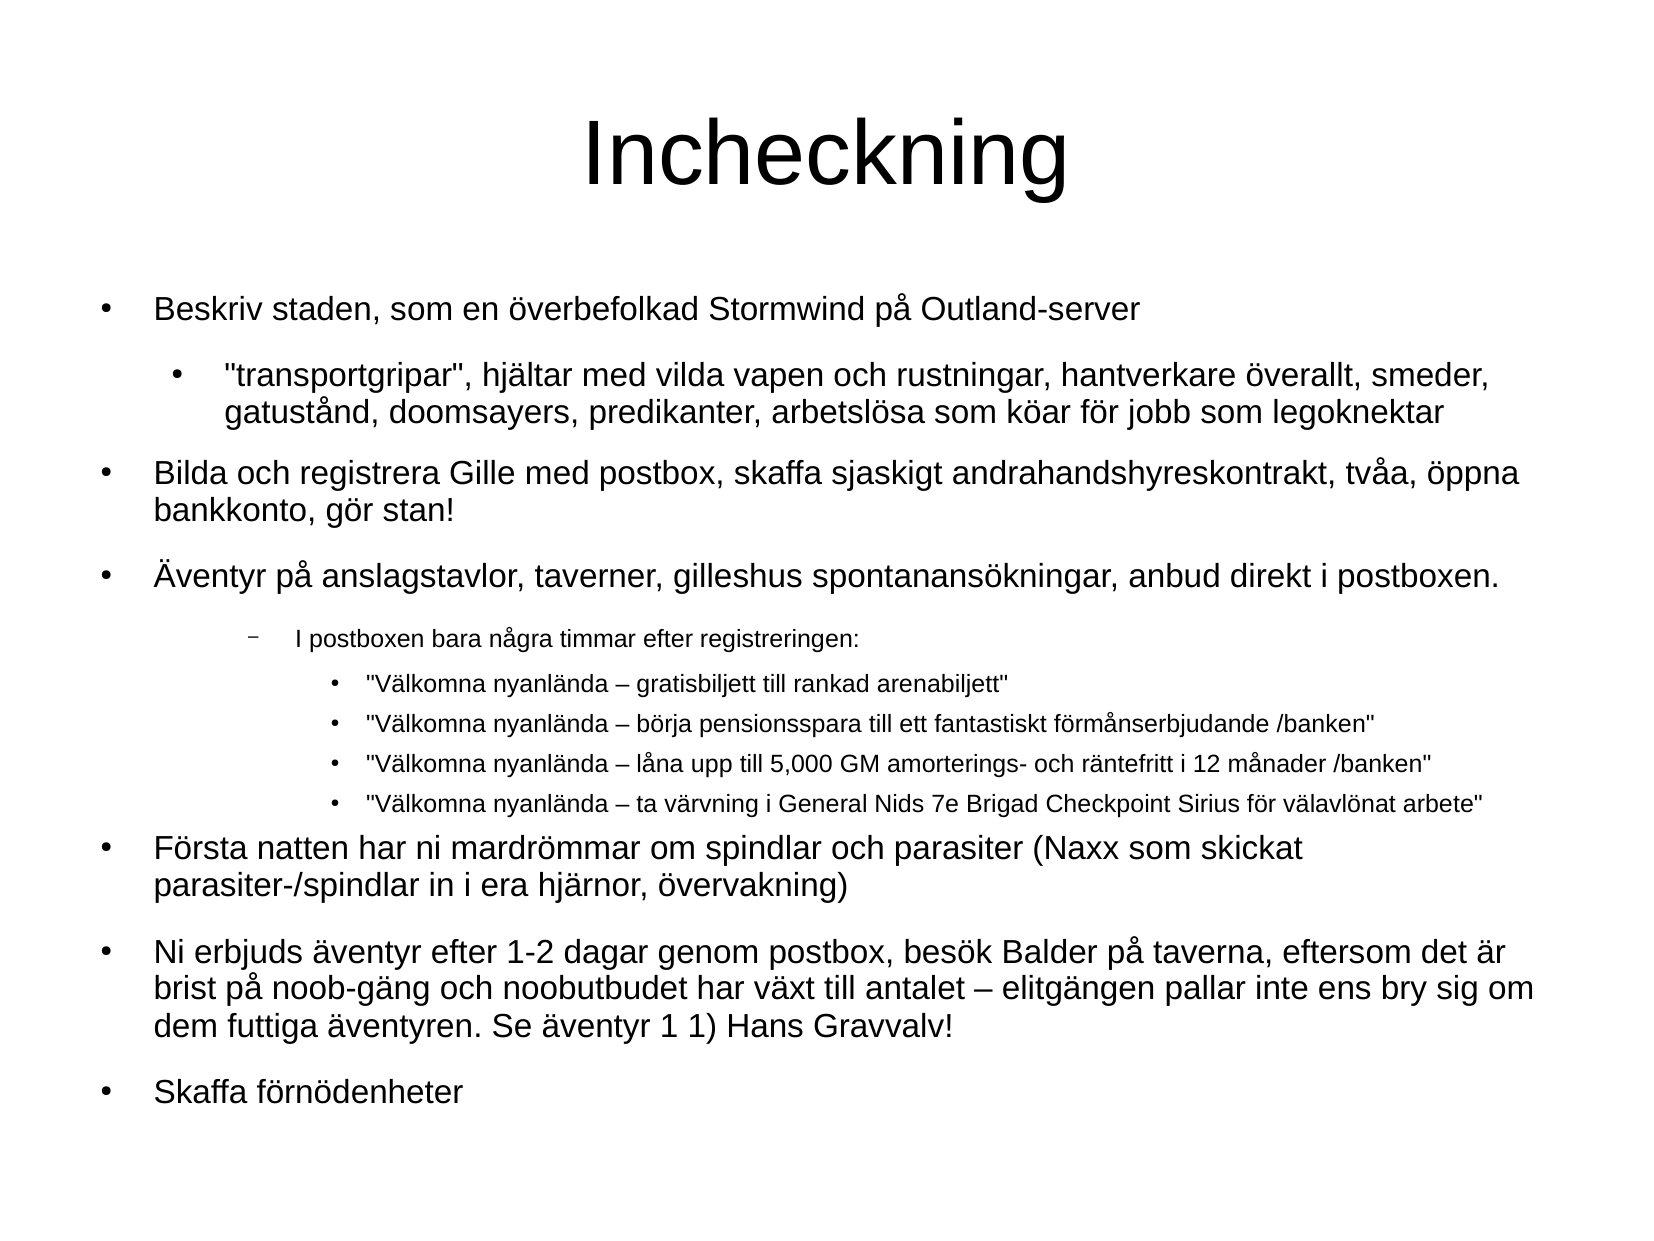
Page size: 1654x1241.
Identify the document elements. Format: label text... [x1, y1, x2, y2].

title Incheckning [82, 49, 1571, 257]
list Beskriv staden, som en överbefolkad Stormwind på Outland-server "transportgripar", hjältar med vilda vapen och rustningar, hantverkare överallt, smeder, gatustånd, doomsayers, predikanter, arbetslösa som köar för jobb som legoknektar Bilda och registrera Gille med postbox, skaffa sjaskigt andrahandshyreskontrakt, tvåa, öppna bankkonto, gör stan! Äventyr på anslagstavlor, taverner, gilleshus spontanansökningar, anbud direkt i postboxen. I postboxen bara några timmar efter registreringen: "Välkomna nyanlända – gratisbiljett till rankad arenabiljett" "Välkomna nyanlända – börja pensionsspara till ett fantastiskt förmånserbjudande /banken" "Välkomna nyanlända – låna upp till 5,000 GM amorterings- och räntefritt i 12 månader /banken" "Välkomna nyanlända – ta värvning i General Nids 7e Brigad Checkpoint Sirius för välavlönat arbete" Första natten har ni mardrömmar om spindlar och parasiter (Naxx som skickat parasiter-/spindlar in i era hjärnor, övervakning) Ni erbjuds äventyr efter 1-2 dagar genom postbox, besök Balder på taverna, eftersom det är brist på noob-gäng och noobutbudet har växt till antalet – elitgängen pallar inte ens bry sig om dem futtiga äventyren. Se äventyr 1 1) Hans Gravvalv! Skaffa förnödenheter [82, 290, 1571, 1114]
